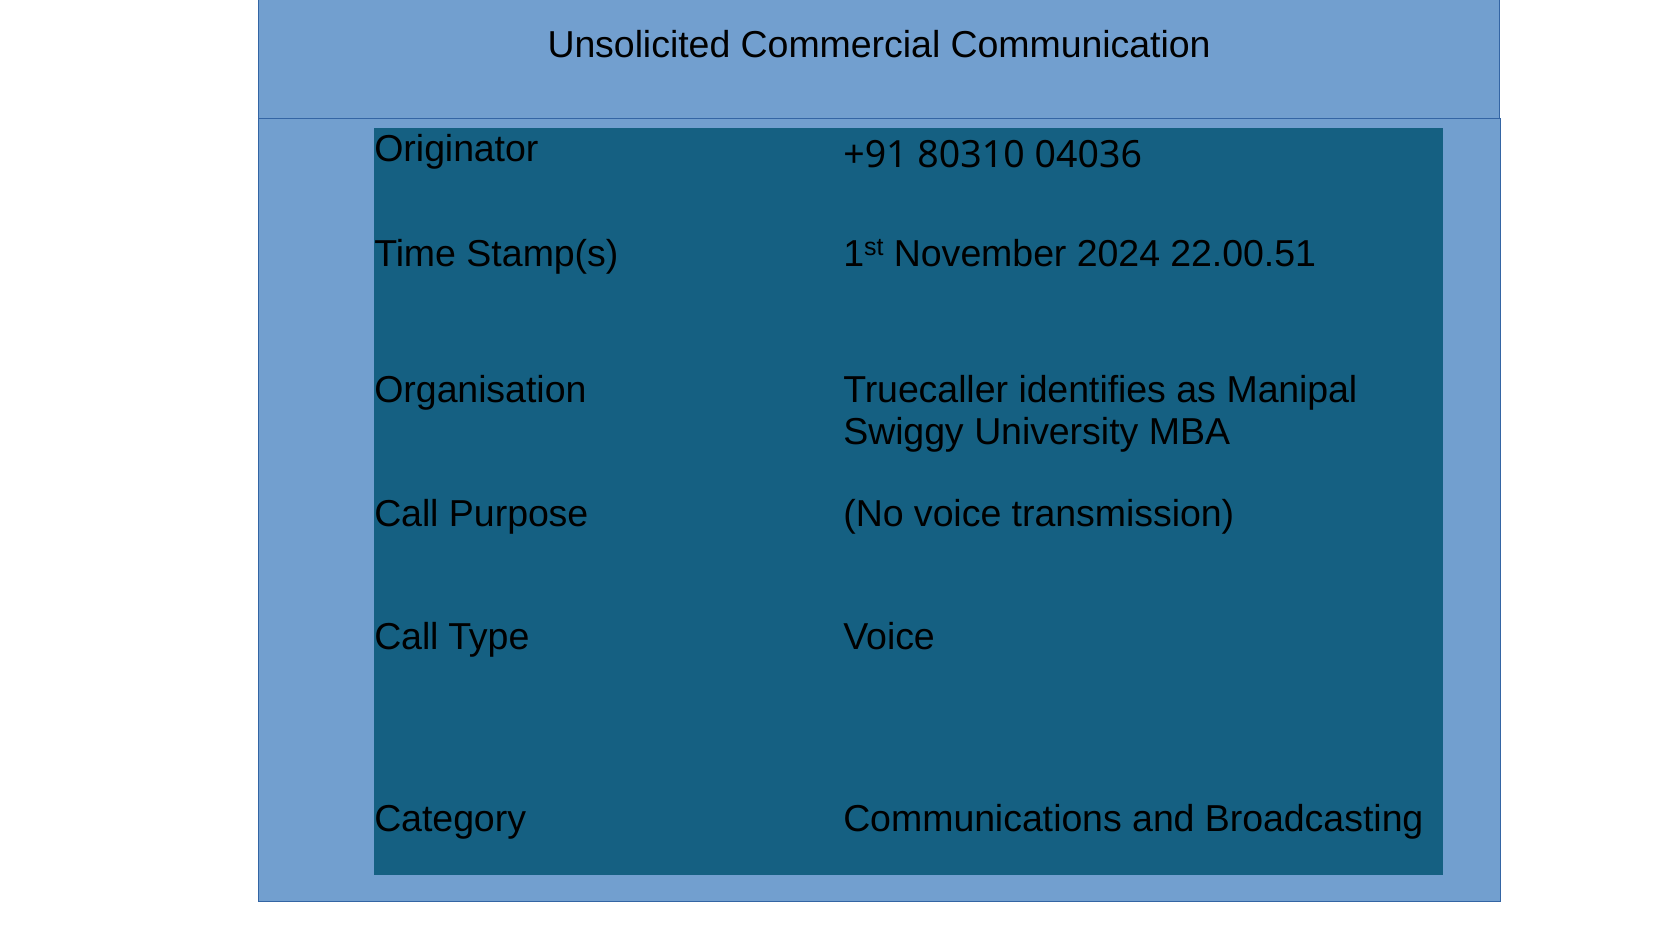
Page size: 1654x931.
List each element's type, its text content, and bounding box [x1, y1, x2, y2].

table_cell Category [374, 797, 843, 875]
table_cell (No voice transmission) [843, 492, 1443, 616]
table_header Originator [374, 128, 843, 233]
table_cell 1st November 2024 22.00.51 [843, 233, 1443, 369]
table_cell Call Purpose [374, 492, 843, 616]
table_header +91 80310 04036 [843, 128, 1443, 233]
table_cell Call Type [374, 616, 843, 797]
text_box Unsolicited Commercial Communication [258, 0, 1500, 118]
text_box [258, 118, 1501, 902]
table_cell Organisation [374, 369, 843, 492]
table_cell Voice [843, 616, 1443, 797]
table_cell Truecaller identifies as Manipal Swiggy University MBA [843, 369, 1443, 492]
table_cell Communications and Broadcasting [843, 797, 1443, 875]
table_cell Time Stamp(s) [374, 233, 843, 369]
